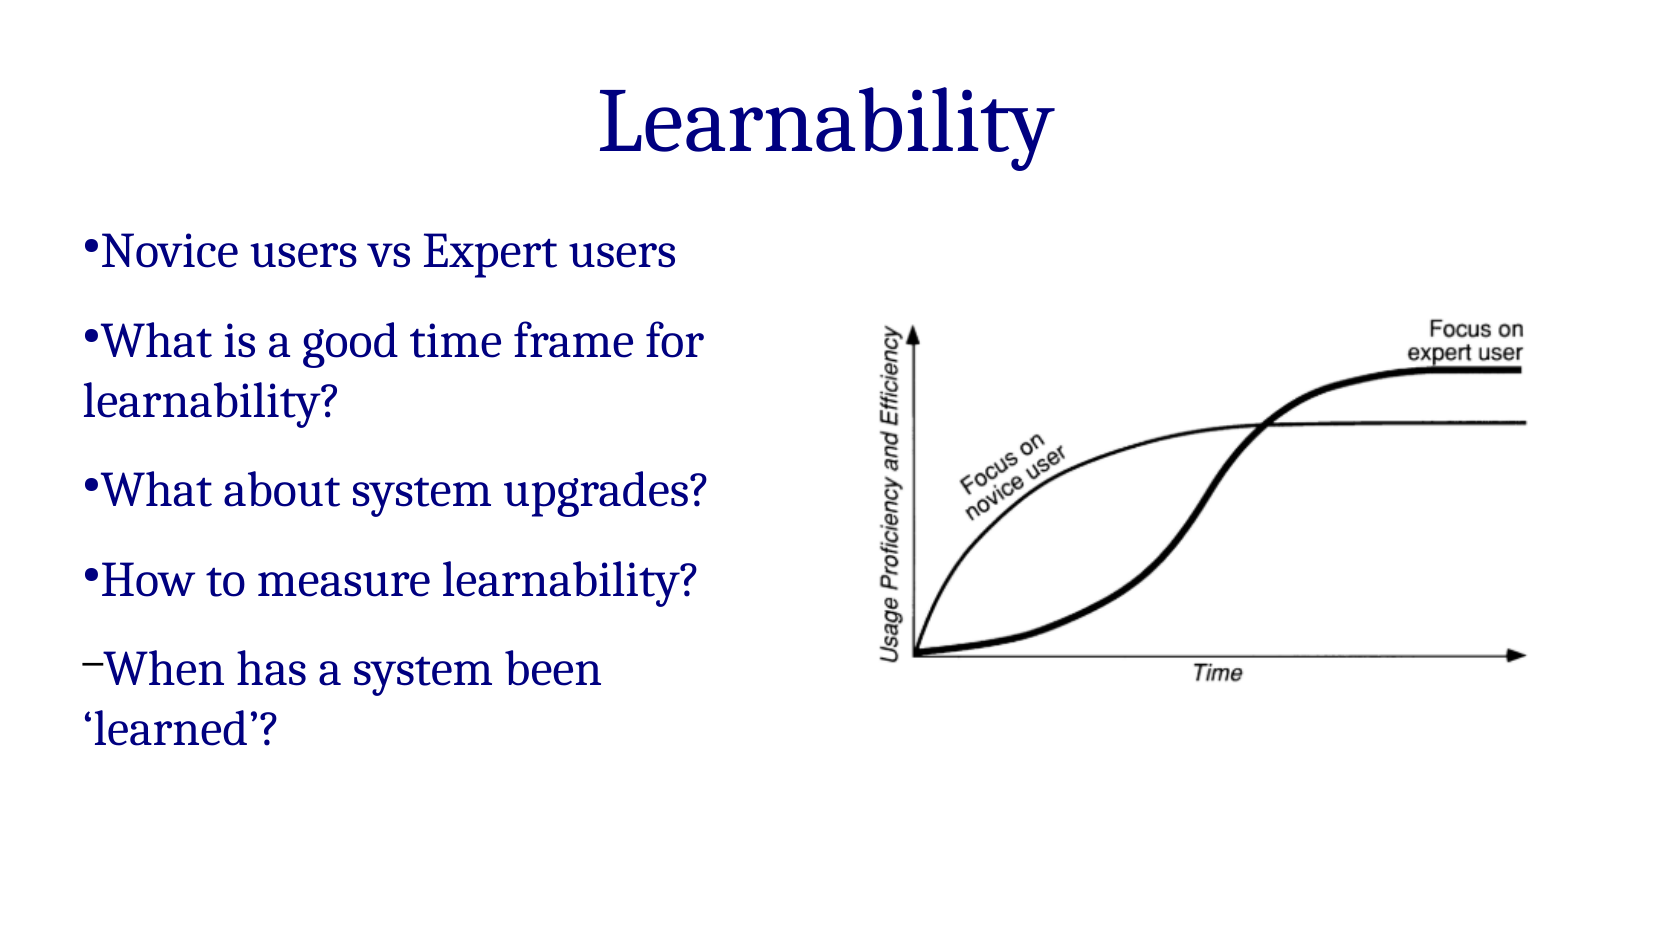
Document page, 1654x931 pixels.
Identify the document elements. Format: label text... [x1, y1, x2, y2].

title Learnability [82, 37, 1571, 193]
list Novice users vs Expert users What is a good time frame for learnability? What about system upgrades? How to measure learnability? When has a system been ‘learned’? [82, 217, 809, 758]
picture [845, 282, 1572, 693]
